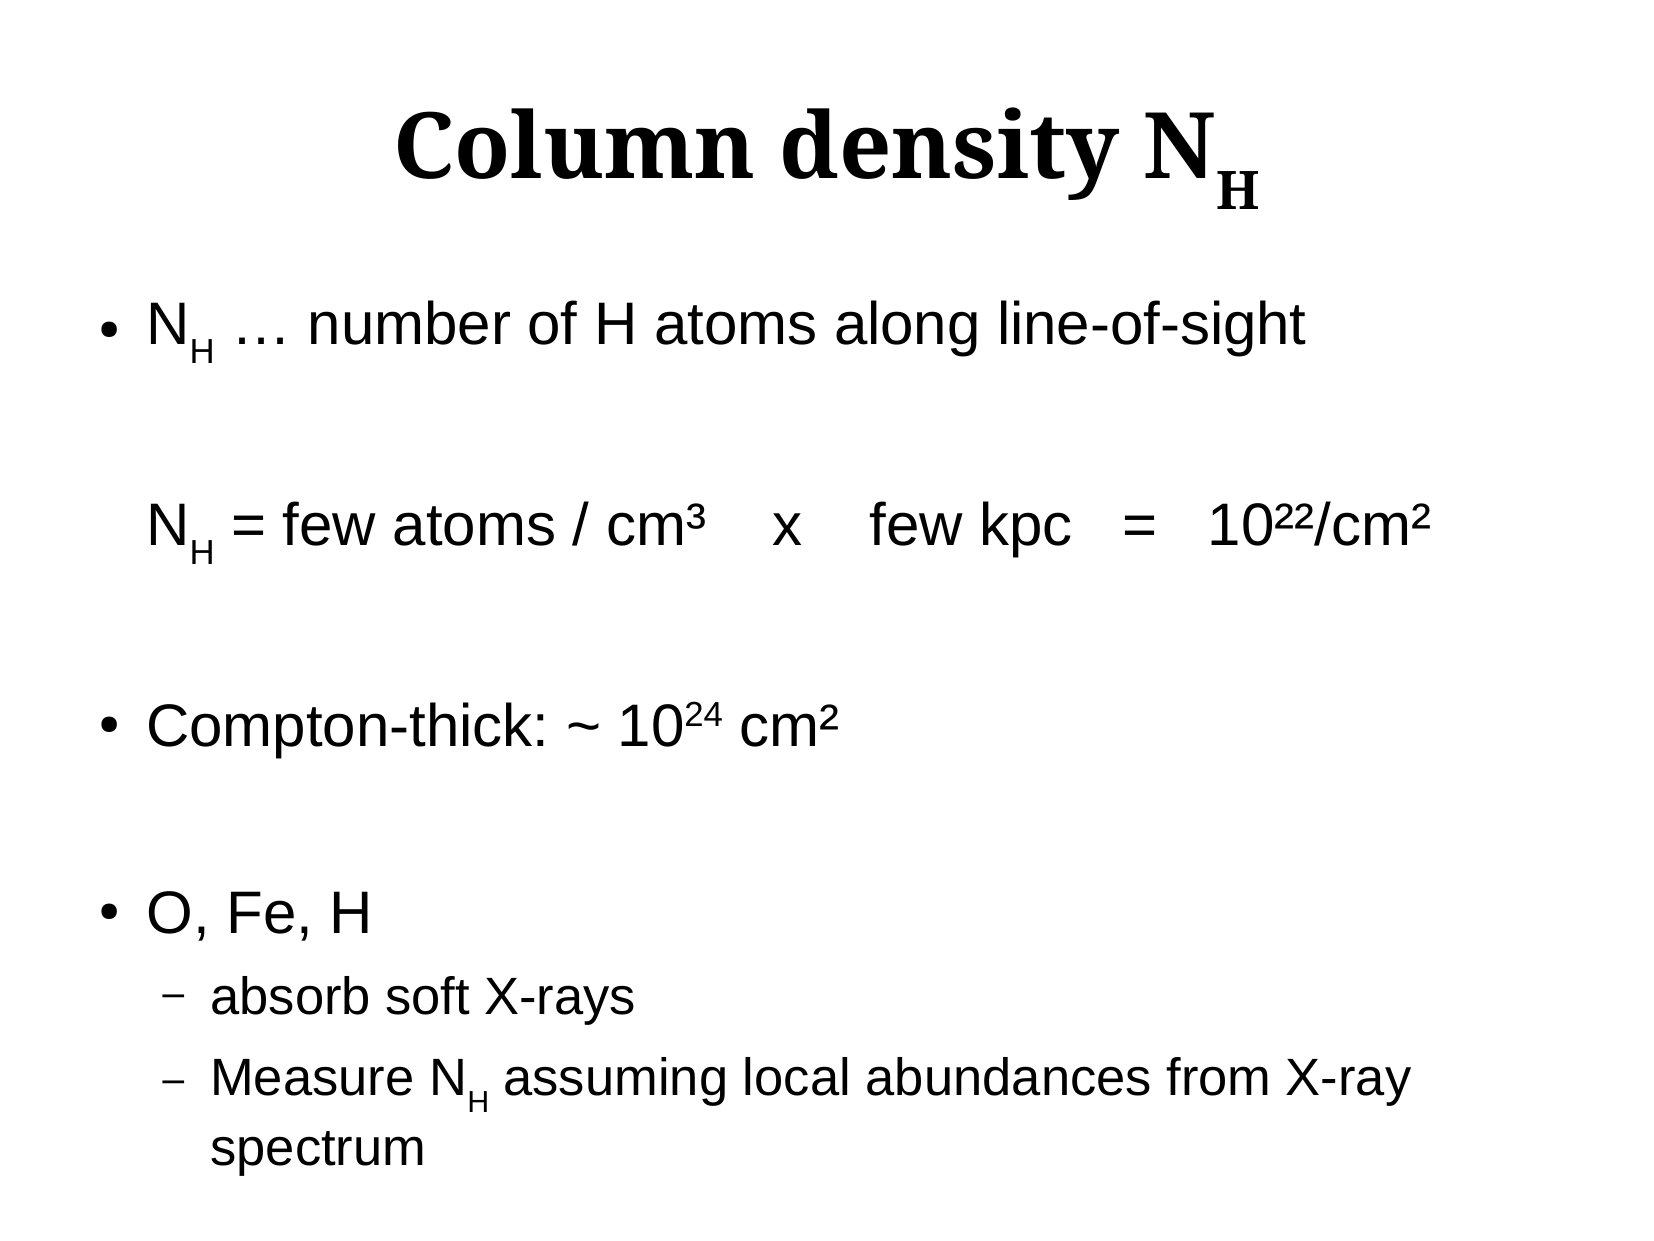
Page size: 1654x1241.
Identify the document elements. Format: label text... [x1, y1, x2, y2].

title Column density NH [82, 49, 1571, 257]
list NH … number of H atoms along line-of-sight NH = few atoms / cm³ x few kpc = 10²²/cm² Compton-thick: ~ 1024 cm² O, Fe, H absorb soft X-rays Measure NH assuming local abundances from X-ray spectrum [82, 290, 1571, 1186]
